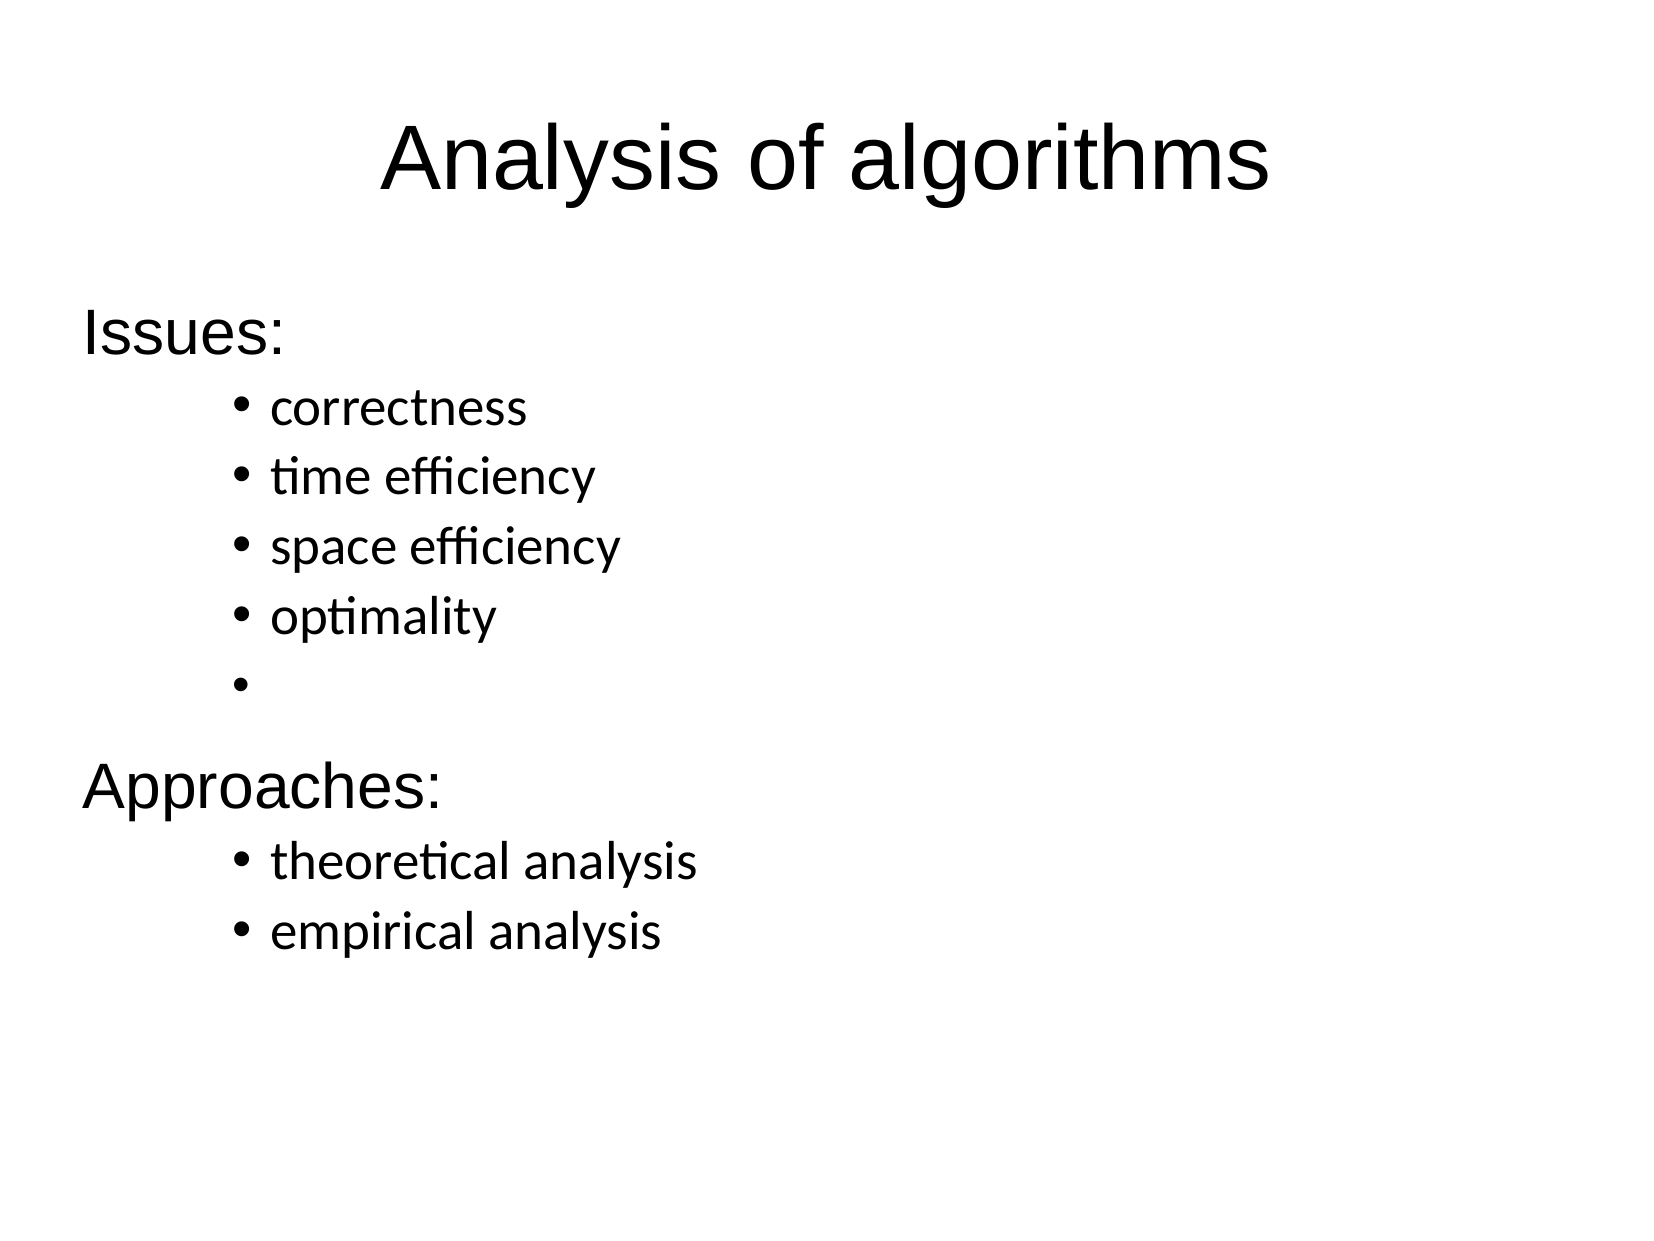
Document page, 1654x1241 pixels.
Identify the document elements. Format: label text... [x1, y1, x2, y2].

list Issues: correctness time efficiency space efficiency optimality Approaches: theoretical analysis empirical analysis [82, 290, 1571, 1010]
title Analysis of algorithms [82, 49, 1571, 257]
